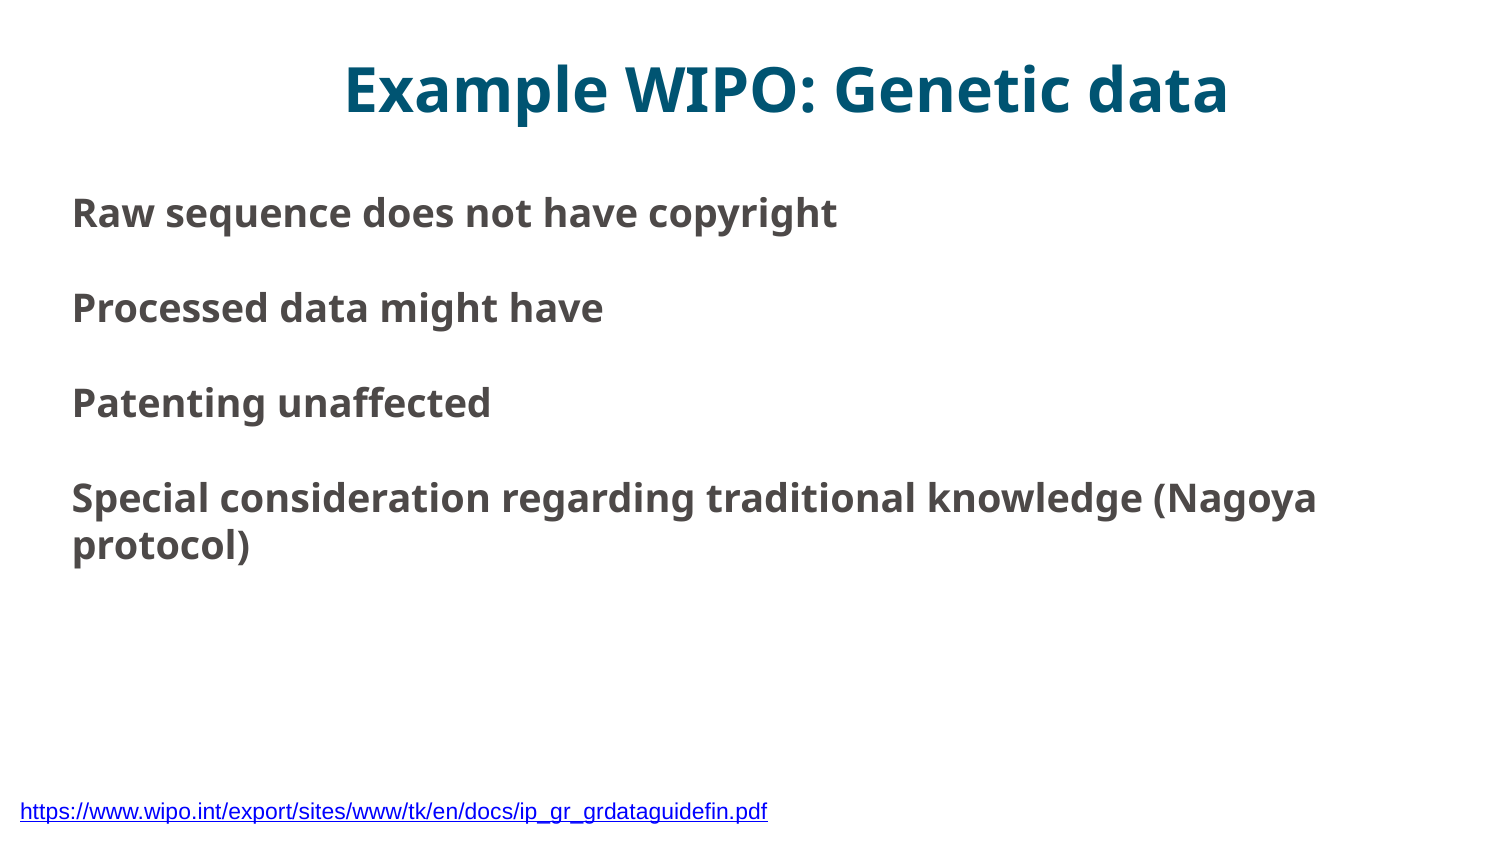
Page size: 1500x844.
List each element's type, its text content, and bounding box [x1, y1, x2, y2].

text_box Raw sequence does not have copyright Processed data might have Patenting unaffected Special consideration regarding traditional knowledge (Nagoya protocol) [71, 188, 1324, 678]
text_box https://www.wipo.int/export/sites/www/tk/en/docs/ip_gr_grdataguidefin.pdf [4, 781, 1282, 840]
text_box Example WIPO: Genetic data [292, 44, 1282, 159]
